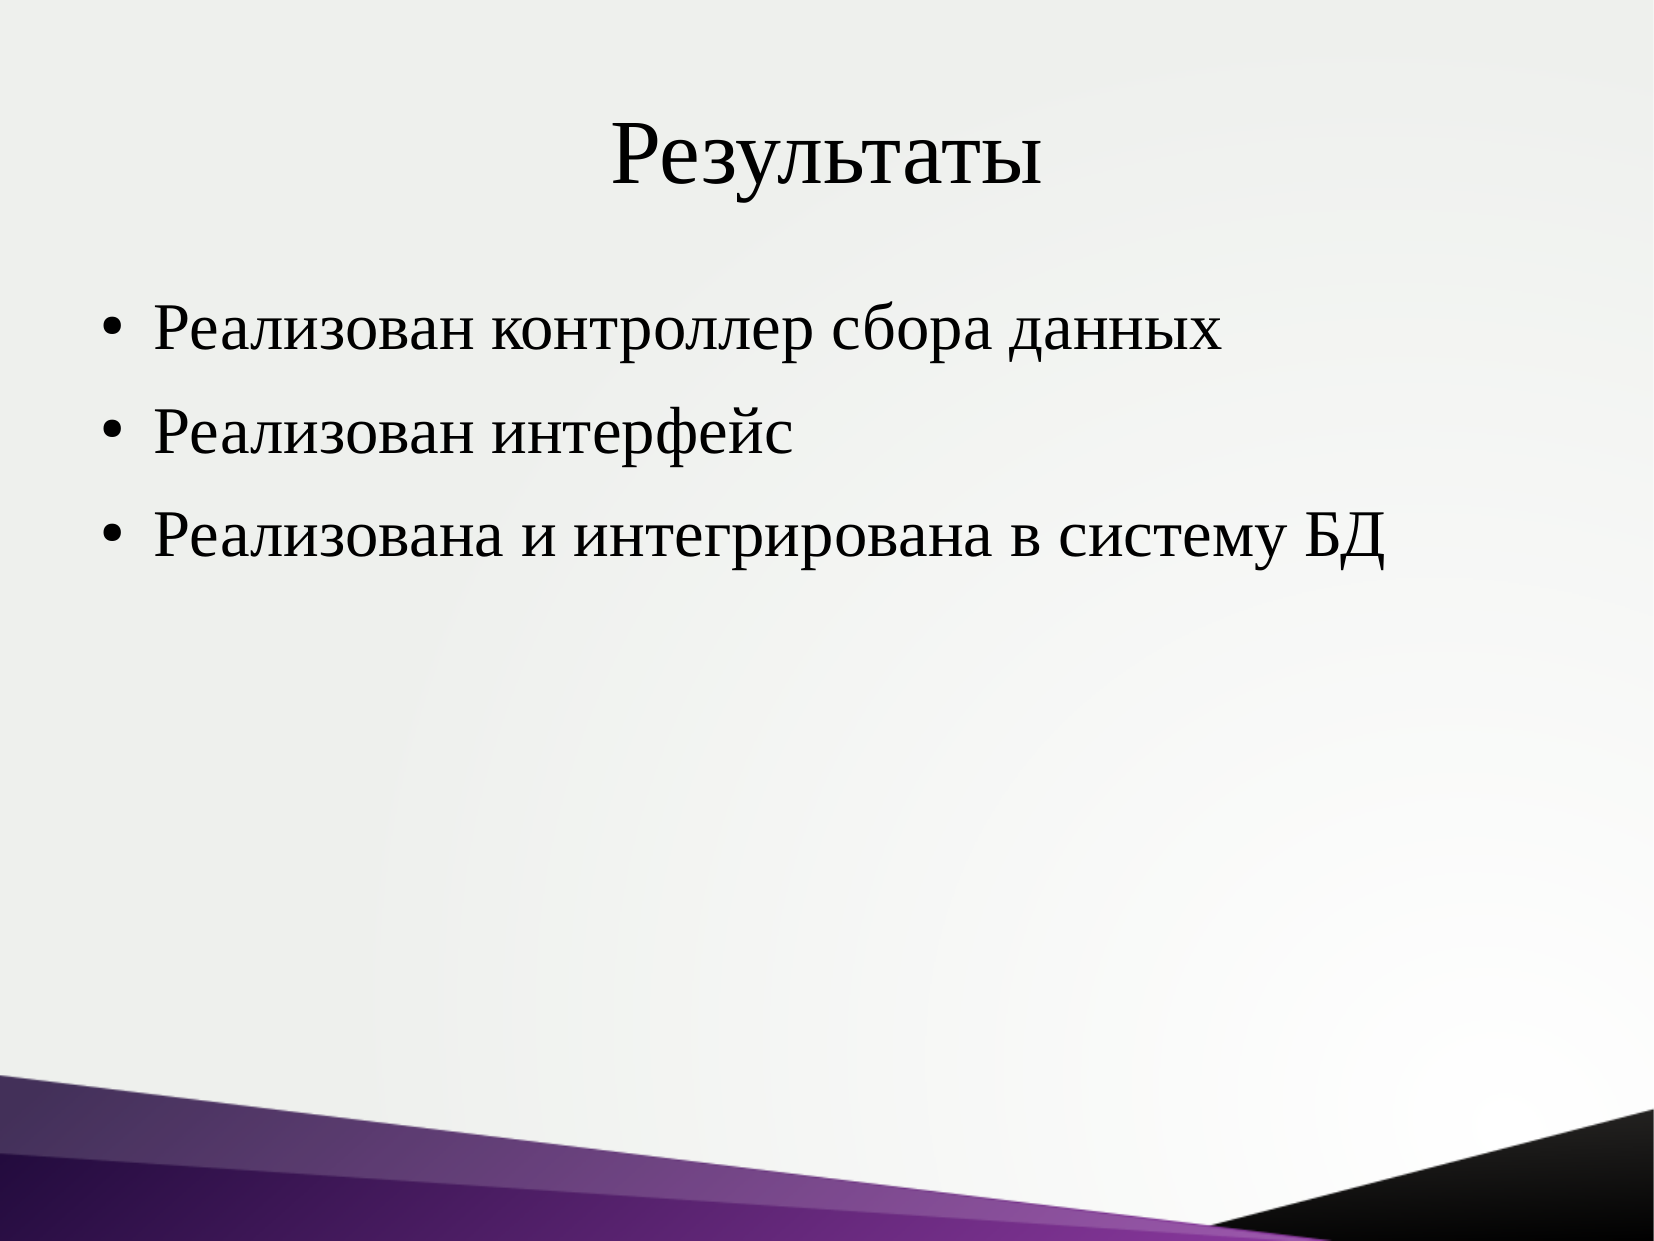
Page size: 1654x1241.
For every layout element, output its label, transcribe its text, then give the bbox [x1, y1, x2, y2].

list Реализован контроллер сбора данных Реализован интерфейс Реализована и интегрирована в систему БД [82, 290, 1571, 1010]
title Результаты [82, 49, 1571, 257]
picture [0, 0, 1654, 1241]
